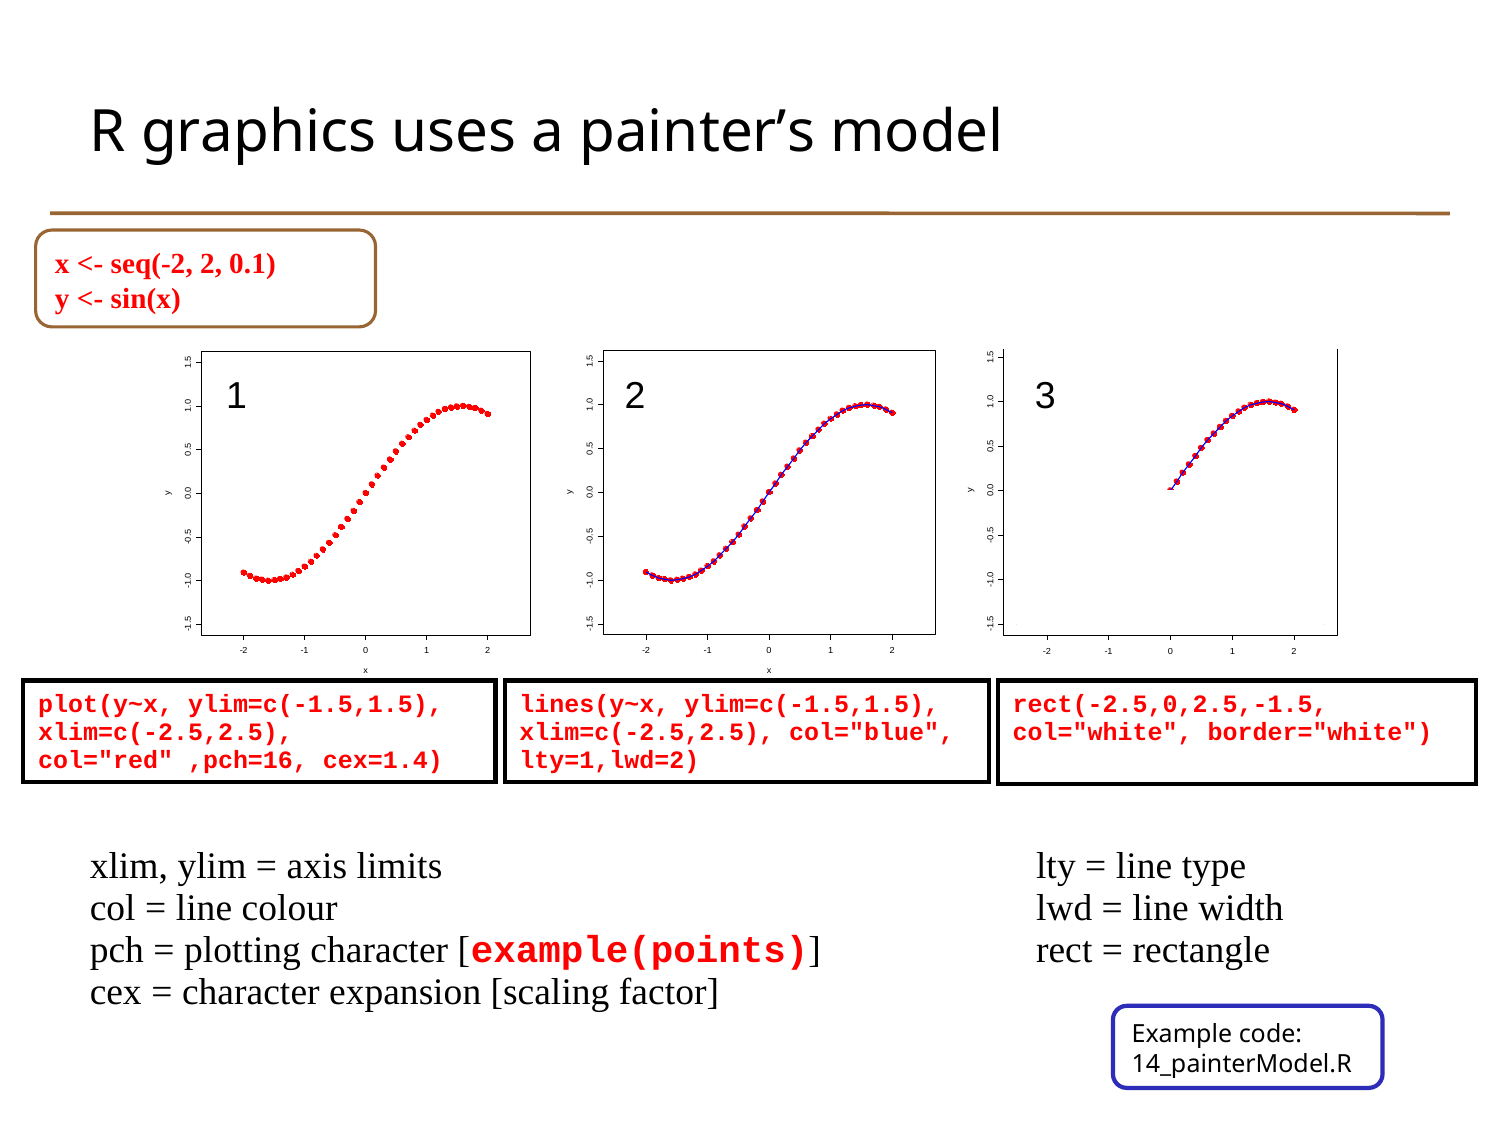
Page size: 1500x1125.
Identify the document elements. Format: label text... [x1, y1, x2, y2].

text_box plot(y~x, ylim=c(-1.5,1.5), xlim=c(-2.5,2.5), col="red" ,pch=16, cex=1.4) [23, 680, 496, 782]
picture [159, 349, 537, 673]
text_box R graphics uses a painter’s model [75, 68, 1425, 256]
text_box xlim, ylim = axis limits col = line colour pch = plotting character [example(points)] cex = character expansion [scaling factor] [75, 834, 836, 1021]
text_box x <- seq(-2, 2, 0.1) y <- sin(x) [35, 230, 376, 327]
picture [961, 349, 1340, 663]
text_box 1 [211, 363, 262, 425]
text_box Example code: 14_painterModel.R [1112, 1005, 1383, 1088]
picture [560, 349, 939, 680]
text_box rect(-2.5,0,2.5,-1.5, col="white", border="white") [997, 680, 1477, 784]
text_box 2 [609, 363, 661, 425]
text_box 3 [1019, 363, 1071, 425]
text_box lty = line type lwd = line width rect = rectangle [1021, 834, 1299, 1021]
text_box lines(y~x, ylim=c(-1.5,1.5), xlim=c(-2.5,2.5), col="blue", lty=1,lwd=2) [504, 680, 989, 782]
